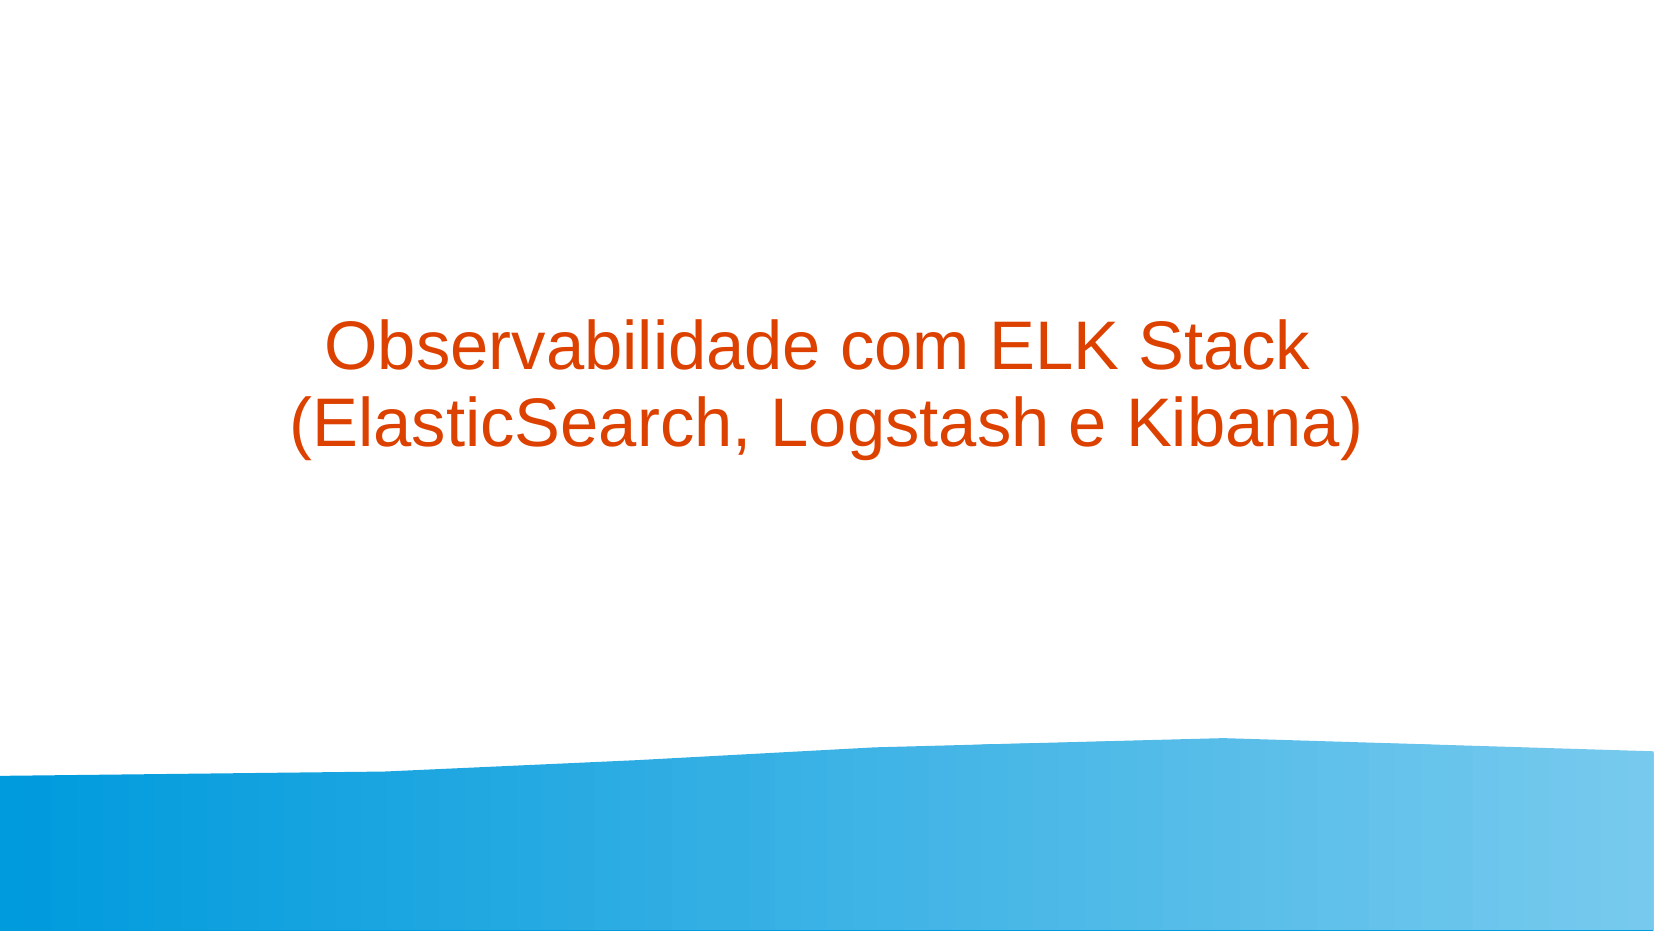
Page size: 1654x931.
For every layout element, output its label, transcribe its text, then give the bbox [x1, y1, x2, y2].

title Observabilidade com ELK Stack (ElasticSearch, Logstash e Kibana) [88, 295, 1565, 473]
